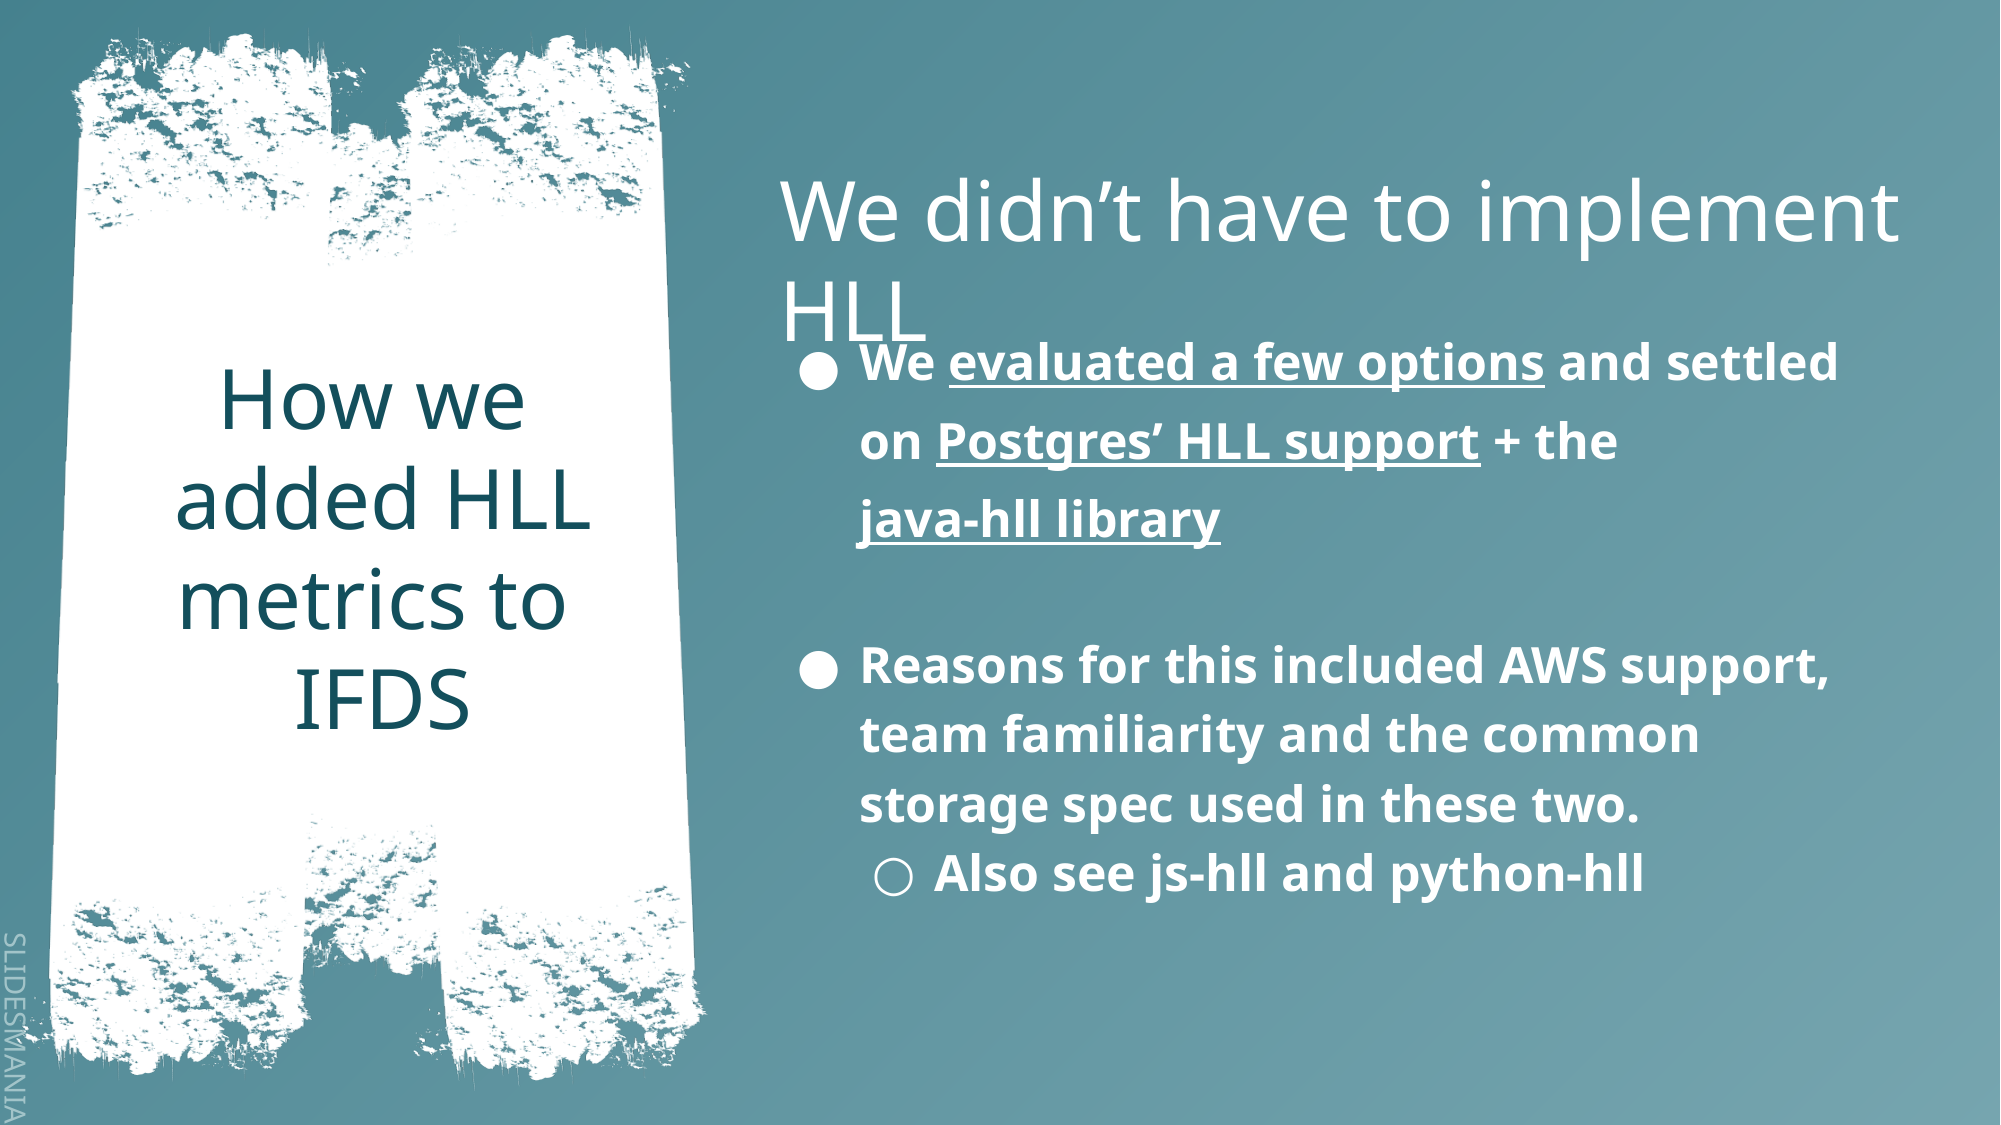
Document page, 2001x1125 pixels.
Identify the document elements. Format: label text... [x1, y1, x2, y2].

title We didn’t have to implement HLL [759, 137, 1993, 263]
picture [16, 23, 708, 1092]
title How we added HLL metrics to IFDS [83, 162, 684, 931]
list We evaluated a few options and settled on Postgres’ HLL support + the java-hll library Reasons for this included AWS support, team familiarity and the common storage spec used in these two. Also see js-hll and python-hll [764, 300, 1906, 1125]
